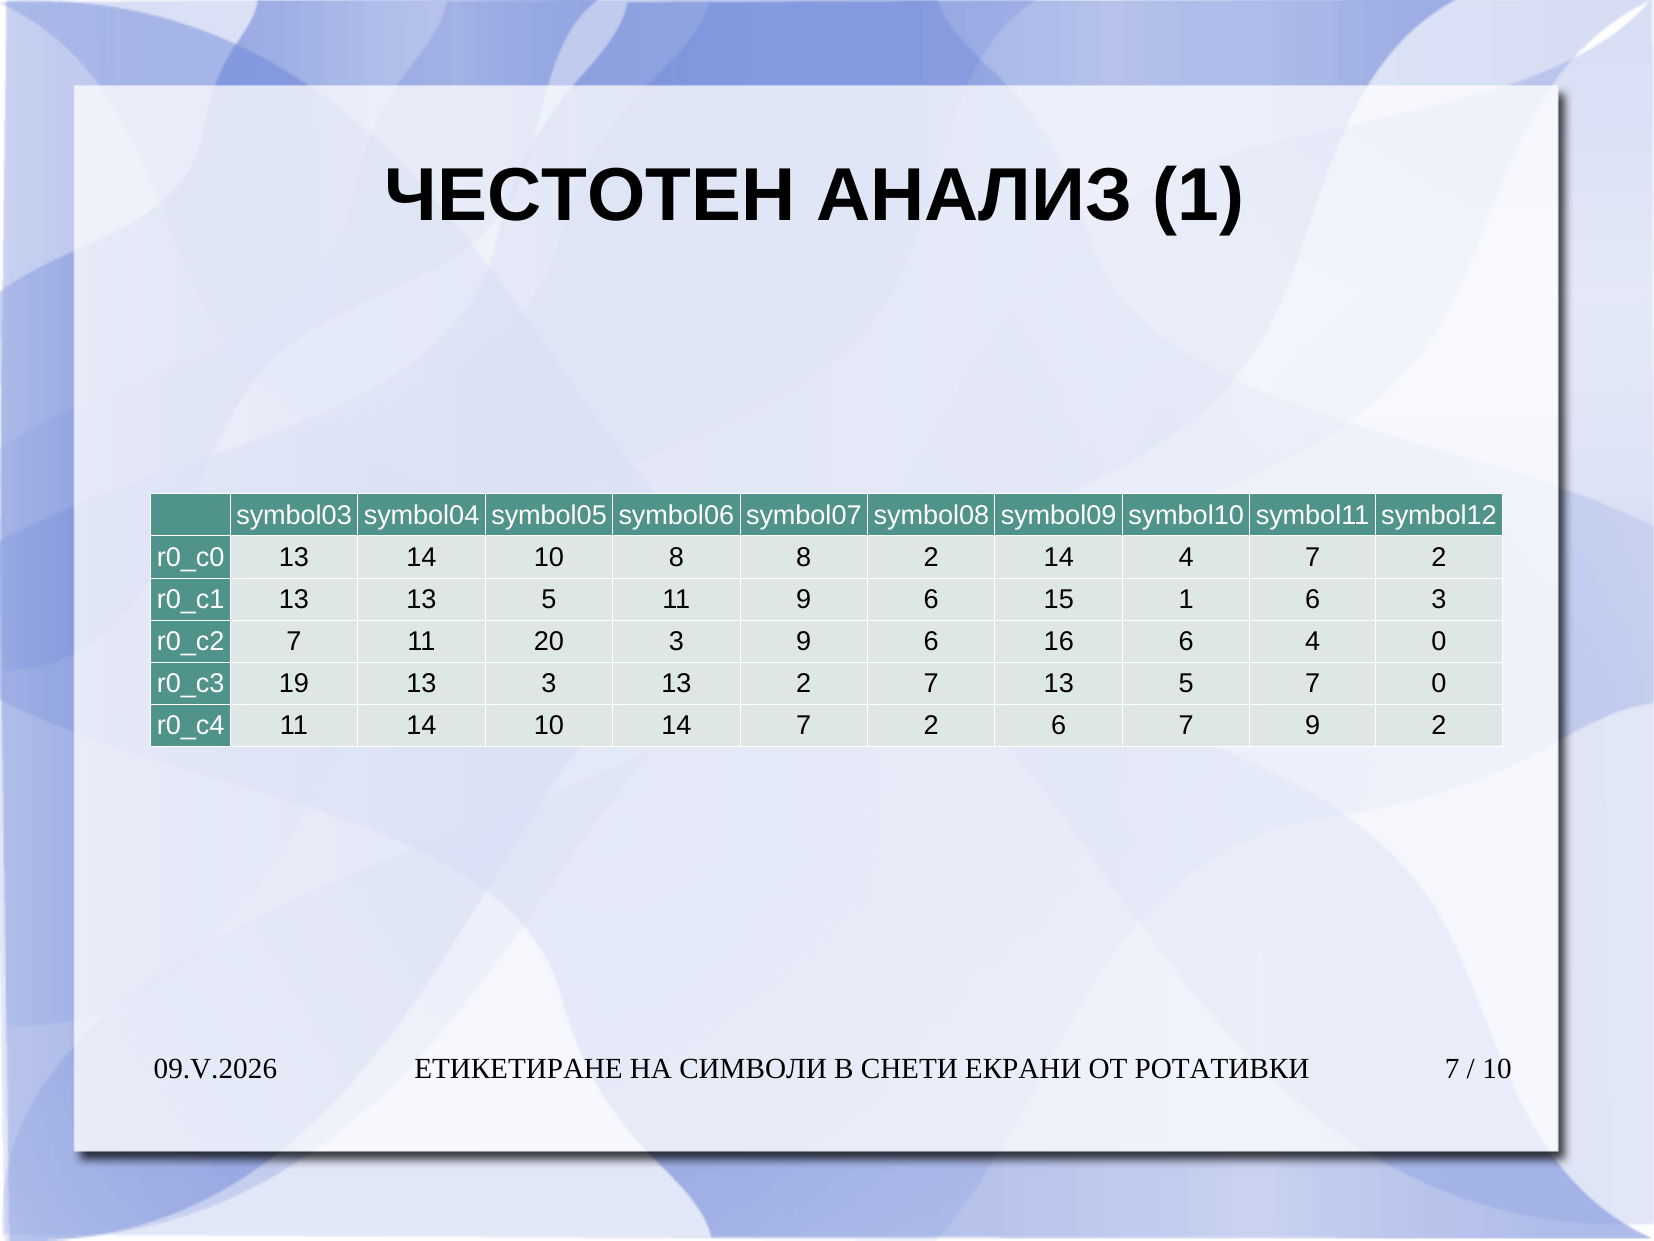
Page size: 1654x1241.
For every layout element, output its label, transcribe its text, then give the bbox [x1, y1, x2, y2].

table_cell 11 [358, 621, 485, 662]
table_header symbol11 [1250, 494, 1375, 535]
table_cell 13 [995, 663, 1122, 704]
table_cell 2 [1376, 705, 1502, 746]
table_cell 13 [358, 579, 485, 620]
table_cell 11 [231, 705, 357, 746]
table_header [151, 494, 230, 535]
table_cell r0_c1 [151, 579, 230, 620]
table_header symbol08 [868, 494, 994, 535]
table_header symbol03 [231, 494, 357, 535]
table_cell 7 [741, 705, 867, 746]
table_cell 1 [1123, 579, 1249, 620]
table_cell 3 [1376, 579, 1502, 620]
table_header symbol09 [995, 494, 1122, 535]
table_cell 13 [613, 663, 740, 704]
table_cell 6 [995, 705, 1122, 746]
table_cell r0_c4 [151, 705, 230, 746]
table_cell 10 [486, 705, 612, 746]
table_cell 9 [741, 621, 867, 662]
table_cell 8 [613, 536, 740, 578]
table_cell 7 [868, 663, 994, 704]
table_cell 2 [1376, 536, 1502, 578]
table_cell 7 [231, 621, 357, 662]
table_cell r0_c0 [151, 536, 230, 578]
table_cell 11 [613, 579, 740, 620]
table_cell 7 [1250, 663, 1375, 704]
table_cell 15 [995, 579, 1122, 620]
table_cell 6 [1250, 579, 1375, 620]
table_cell 19 [231, 663, 357, 704]
table_cell 2 [868, 705, 994, 746]
table_cell 13 [231, 579, 357, 620]
table_cell 6 [1123, 621, 1249, 662]
table_cell 4 [1250, 621, 1375, 662]
table_cell 7 [1123, 705, 1249, 746]
table_cell 0 [1376, 663, 1502, 704]
table_cell 14 [358, 705, 485, 746]
table_cell 10 [486, 536, 612, 578]
table_cell 3 [613, 621, 740, 662]
table_cell 3 [486, 663, 612, 704]
picture [0, 0, 1654, 1241]
table_header symbol10 [1123, 494, 1249, 535]
table_cell 9 [1250, 705, 1375, 746]
table_cell 20 [486, 621, 612, 662]
table_cell 14 [613, 705, 740, 746]
table_cell 13 [358, 663, 485, 704]
table_cell 14 [358, 536, 485, 578]
table_header symbol06 [613, 494, 740, 535]
table_cell 14 [995, 536, 1122, 578]
table_header symbol12 [1376, 494, 1502, 535]
table_cell 13 [231, 536, 357, 578]
table_cell 7 [1250, 536, 1375, 578]
table_cell 6 [868, 579, 994, 620]
table_header symbol07 [741, 494, 867, 535]
table_cell r0_c2 [151, 621, 230, 662]
table_cell 5 [486, 579, 612, 620]
title Честотен анализ (1) [88, 90, 1542, 298]
table_cell 4 [1123, 536, 1249, 578]
table_cell 2 [868, 536, 994, 578]
table_cell 9 [741, 579, 867, 620]
table_cell 8 [741, 536, 867, 578]
table_cell r0_c3 [151, 663, 230, 704]
table_header symbol04 [358, 494, 485, 535]
table_cell 5 [1123, 663, 1249, 704]
table_cell 2 [741, 663, 867, 704]
table_header symbol05 [486, 494, 612, 535]
table_cell 6 [868, 621, 994, 662]
table_cell 0 [1376, 621, 1502, 662]
table_cell 16 [995, 621, 1122, 662]
